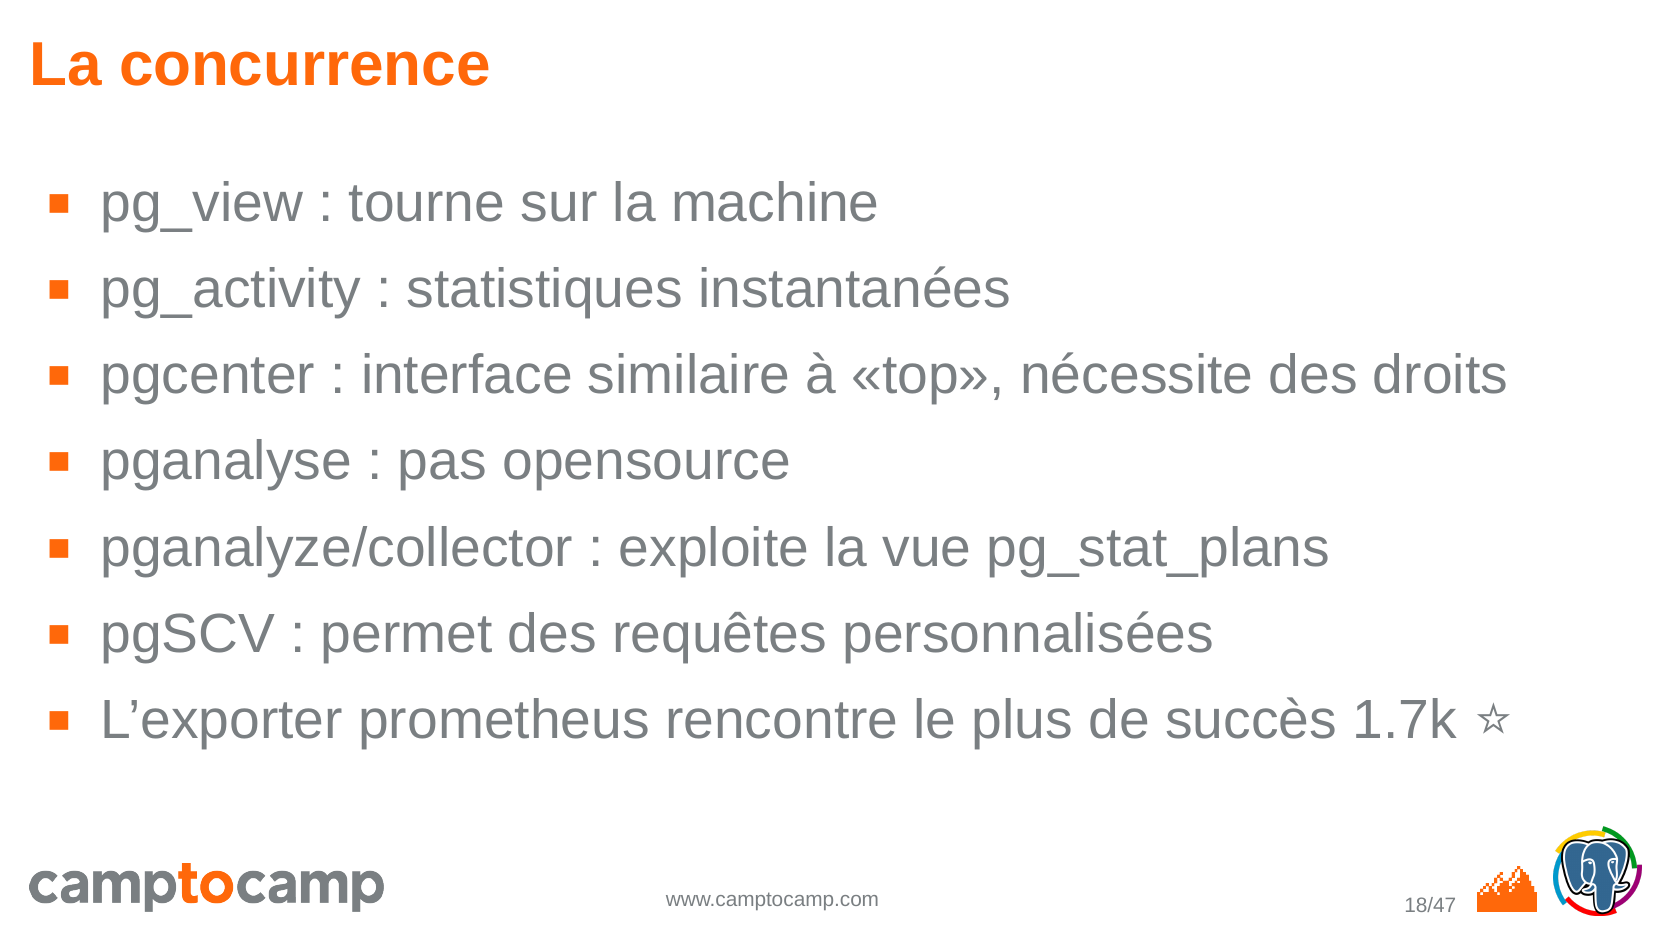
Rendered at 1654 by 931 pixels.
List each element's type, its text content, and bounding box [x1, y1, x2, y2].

list pg_view : tourne sur la machine pg_activity : statistiques instantanées pgcenter : interface similaire à «top», nécessite des droits pganalyse : pas opensource pganalyze/collector : exploite la vue pg_stat_plans pgSCV : permet des requêtes personnalisées L’exporter prometheus rencontre le plus de succès 1.7k ⭐ [29, 171, 1625, 827]
picture [29, 863, 384, 912]
title La concurrence [29, 29, 1625, 156]
picture [1477, 866, 1537, 912]
picture [1553, 826, 1642, 916]
